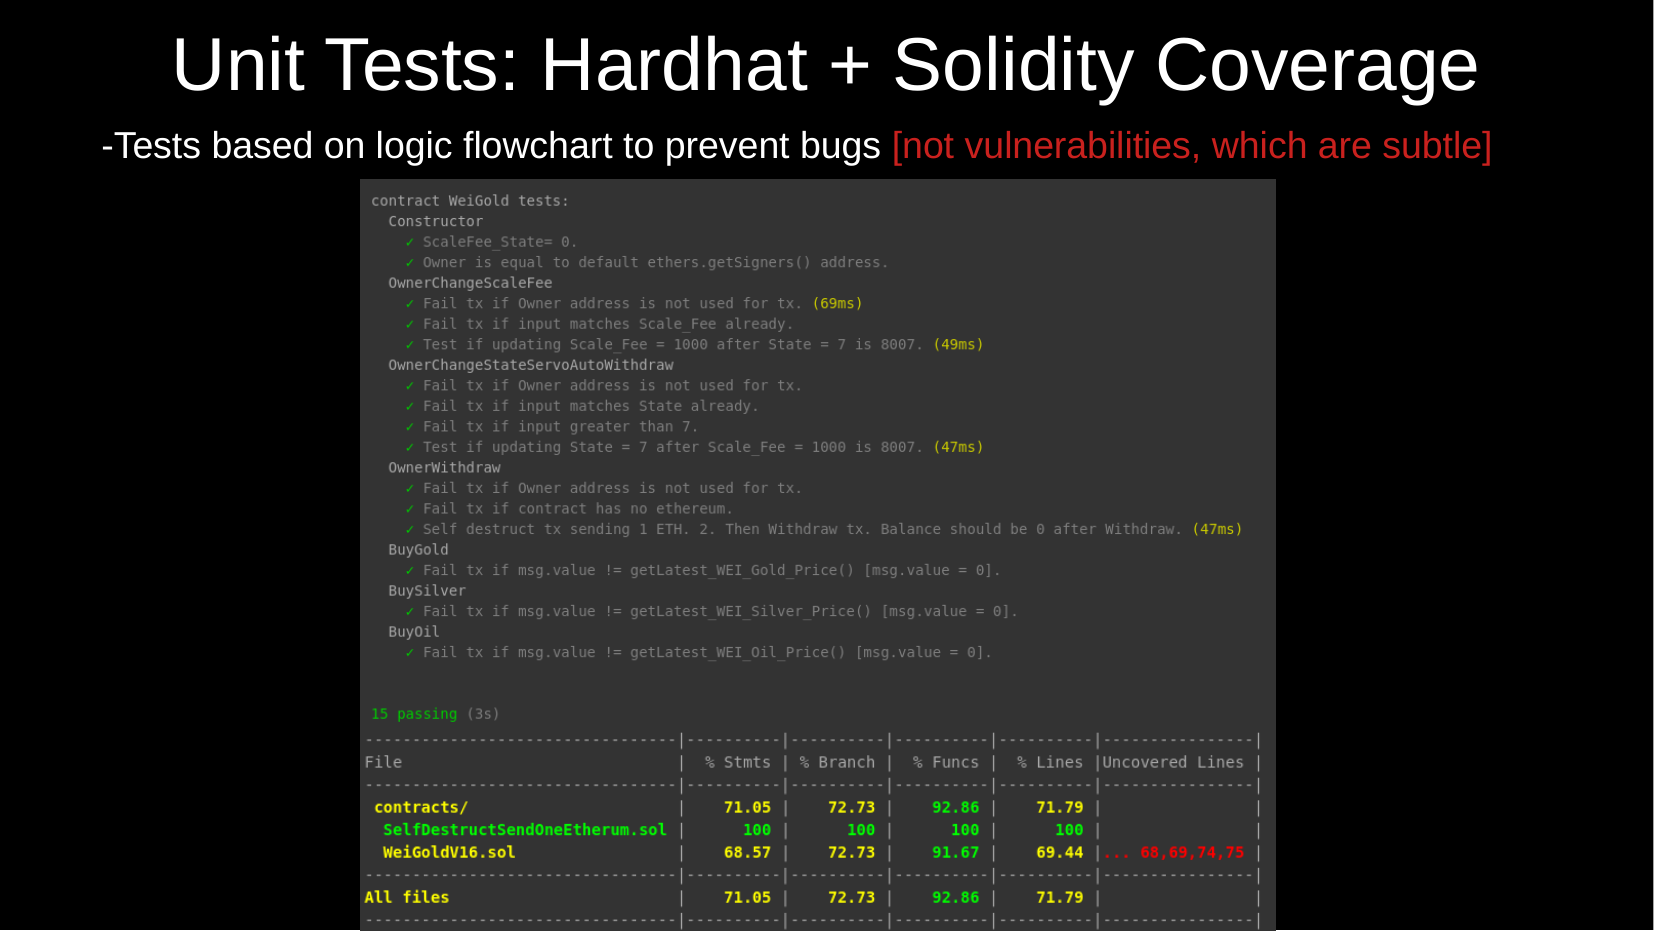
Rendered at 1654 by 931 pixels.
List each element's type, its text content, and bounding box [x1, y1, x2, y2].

text_box Unit Tests: Hardhat + Solidity Coverage [0, 15, 1654, 136]
text_box -Tests based on logic flowchart to prevent bugs [not vulnerabilities, which are subtle] [86, 75, 1654, 384]
picture [360, 179, 1276, 931]
